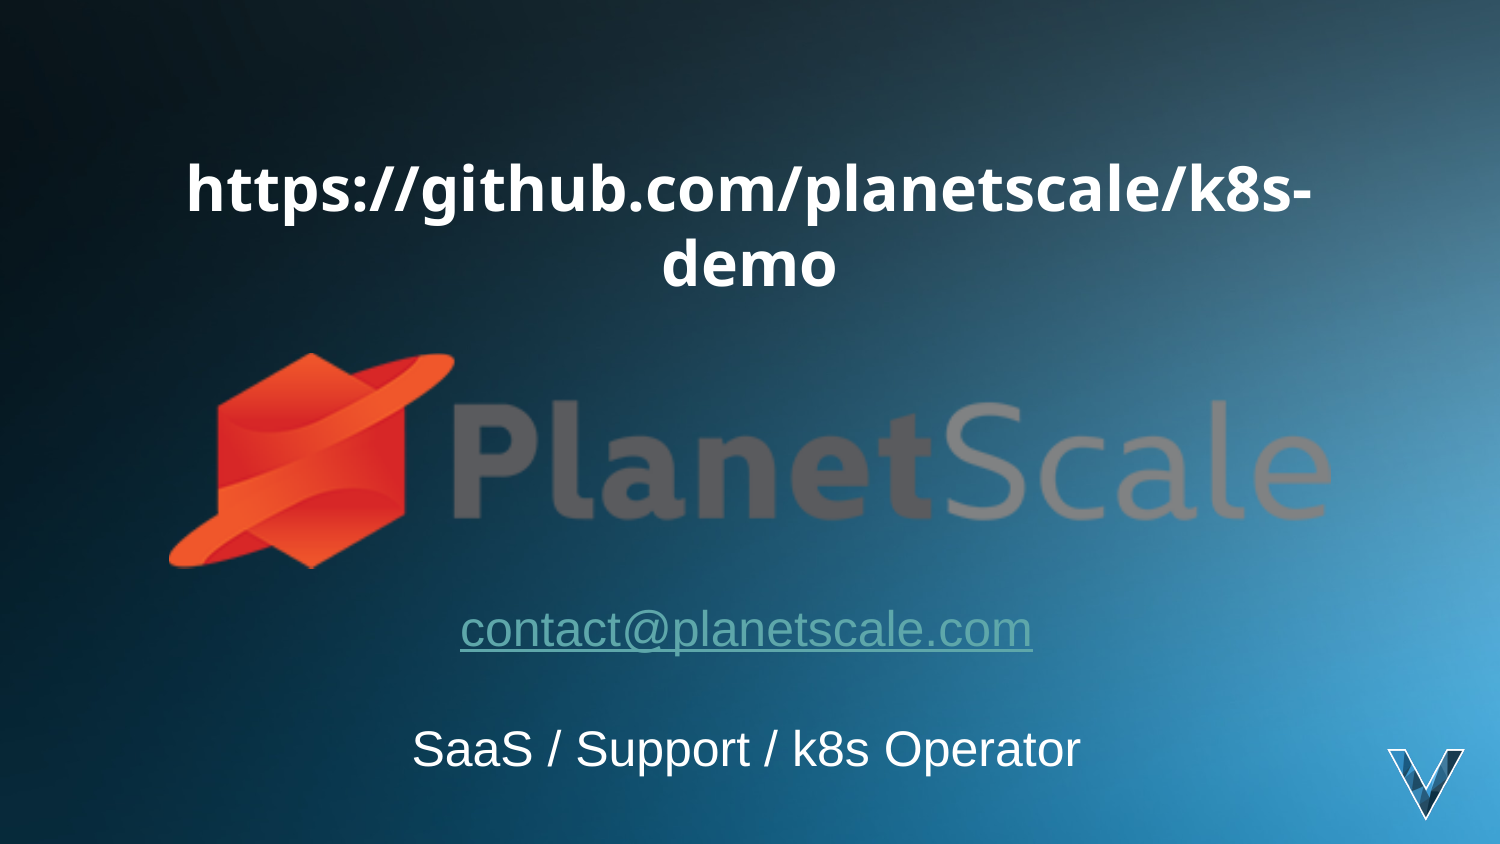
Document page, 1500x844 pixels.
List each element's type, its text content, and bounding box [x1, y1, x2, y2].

picture [0, 0, 1500, 844]
title https://github.com/planetscale/k8s-demo [112, 123, 1388, 314]
text_box contact@planetscale.com SaaS / Support / k8s Operator [322, 580, 1172, 791]
